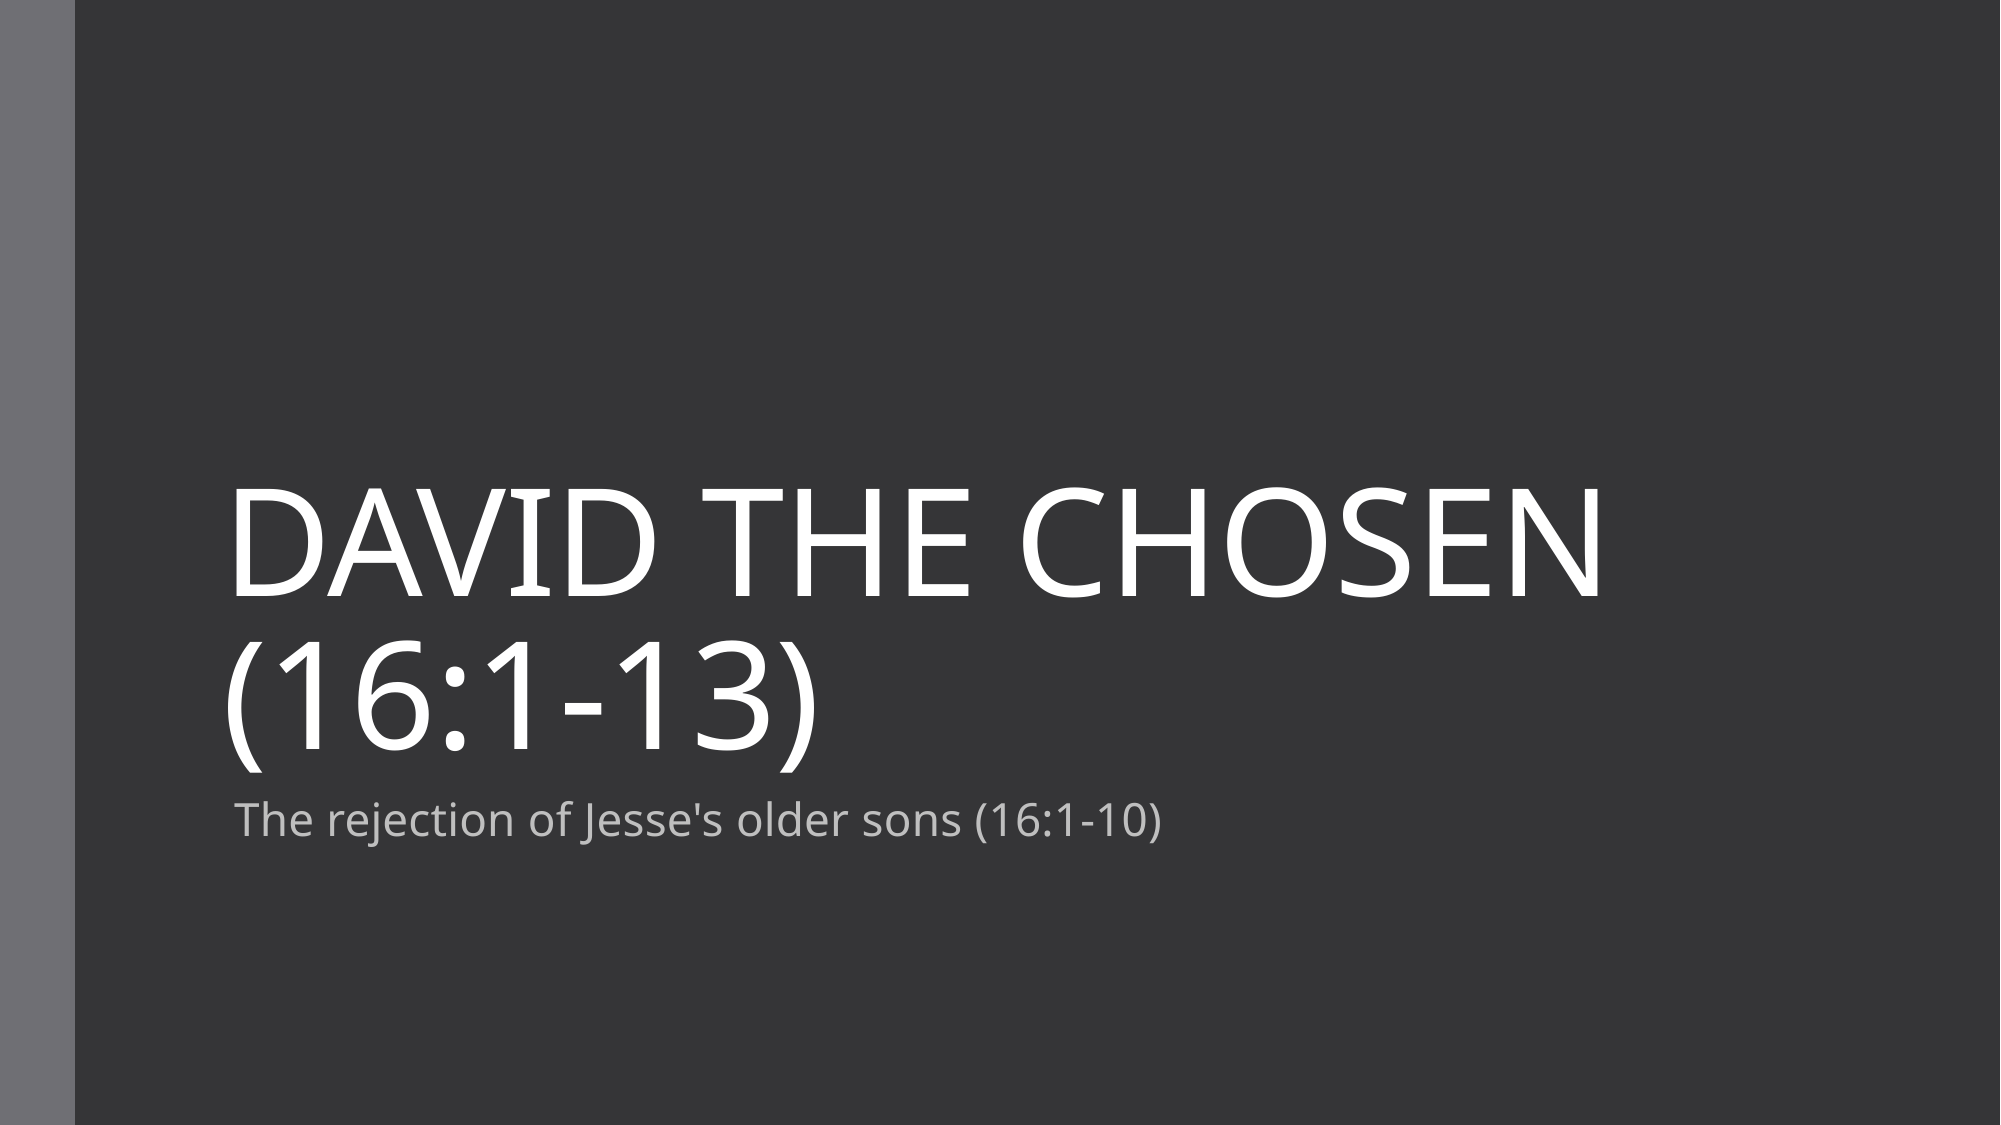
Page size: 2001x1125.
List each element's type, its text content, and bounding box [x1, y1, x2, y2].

subtitle The rejection of Jesse's older sons (16:1-10) [206, 787, 1752, 1066]
title DAVID THE CHOSEN (16:1-13) [206, 124, 1752, 787]
